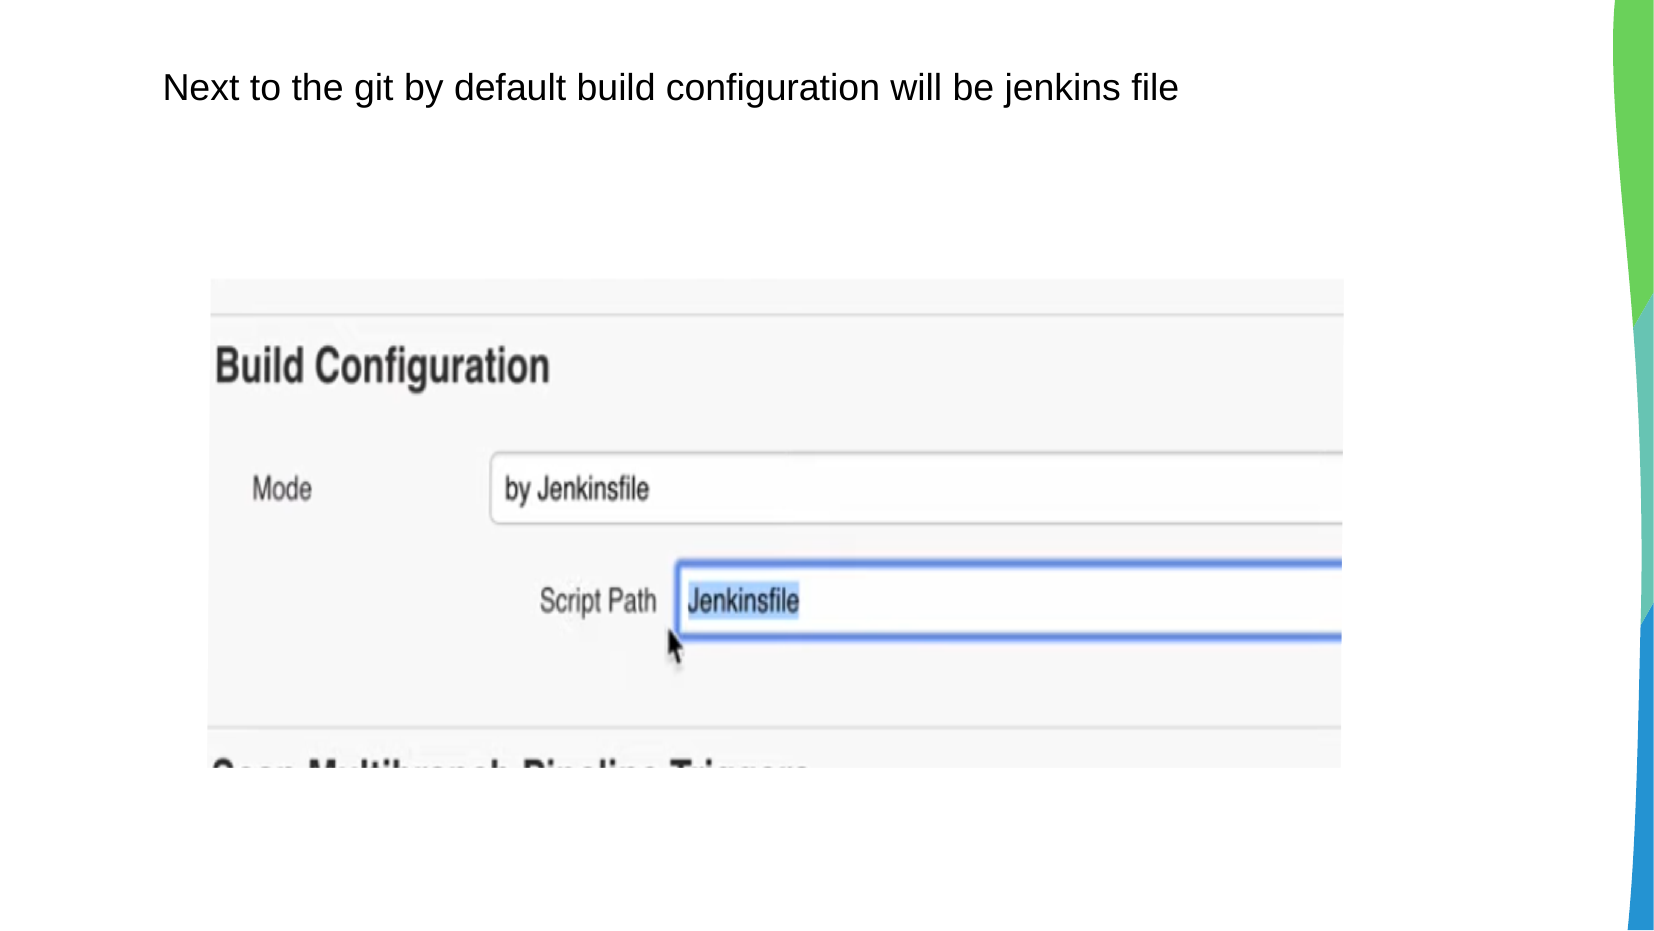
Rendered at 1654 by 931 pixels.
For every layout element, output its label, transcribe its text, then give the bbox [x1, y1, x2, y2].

text_box Next to the git by default build configuration will be jenkins file [147, 59, 1477, 116]
picture [206, 278, 1344, 768]
